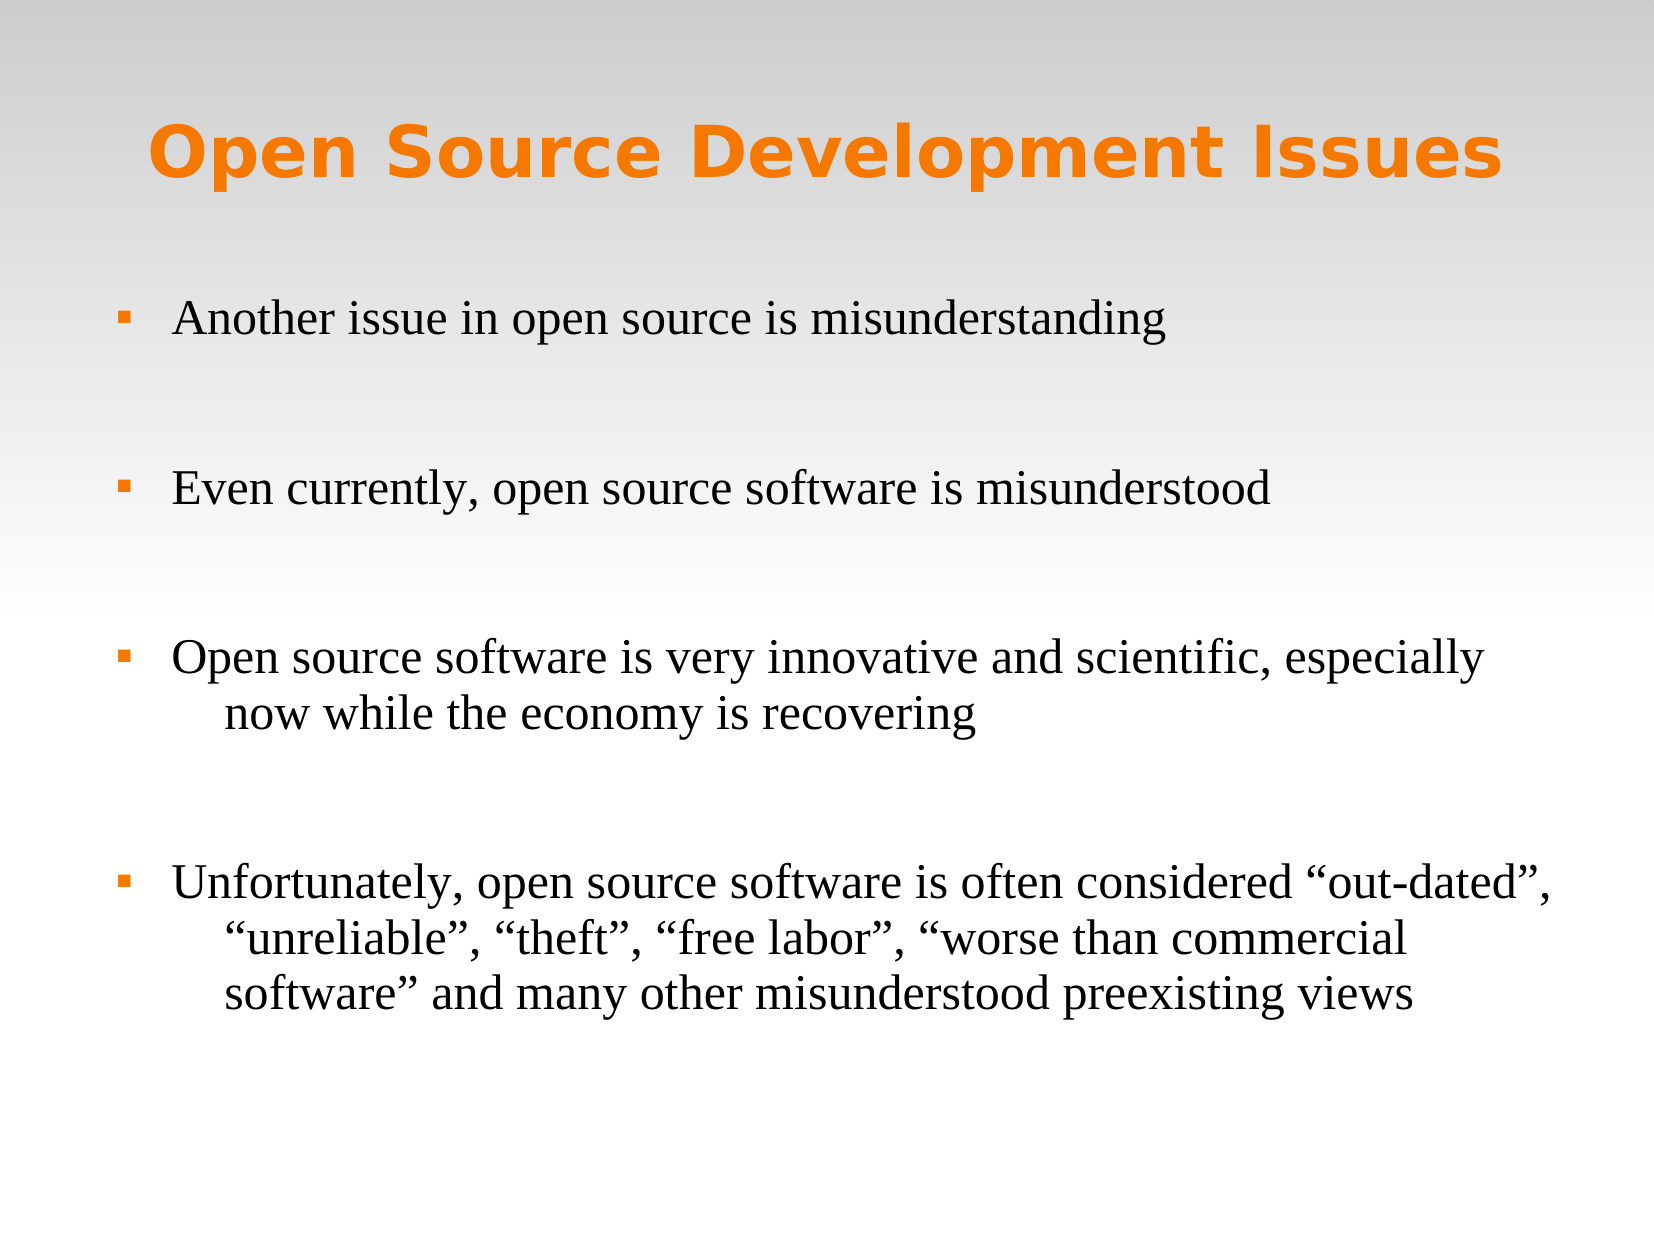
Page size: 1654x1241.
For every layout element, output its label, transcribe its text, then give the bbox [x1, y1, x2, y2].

list Another issue in open source is misunderstanding Even currently, open source software is misunderstood Open source software is very innovative and scientific, especially now while the economy is recovering Unfortunately, open source software is often considered “out-dated”, “unreliable”, “theft”, “free labor”, “worse than commercial software” and many other misunderstood preexisting views [82, 290, 1571, 1109]
title Open Source Development Issues [82, 49, 1571, 257]
